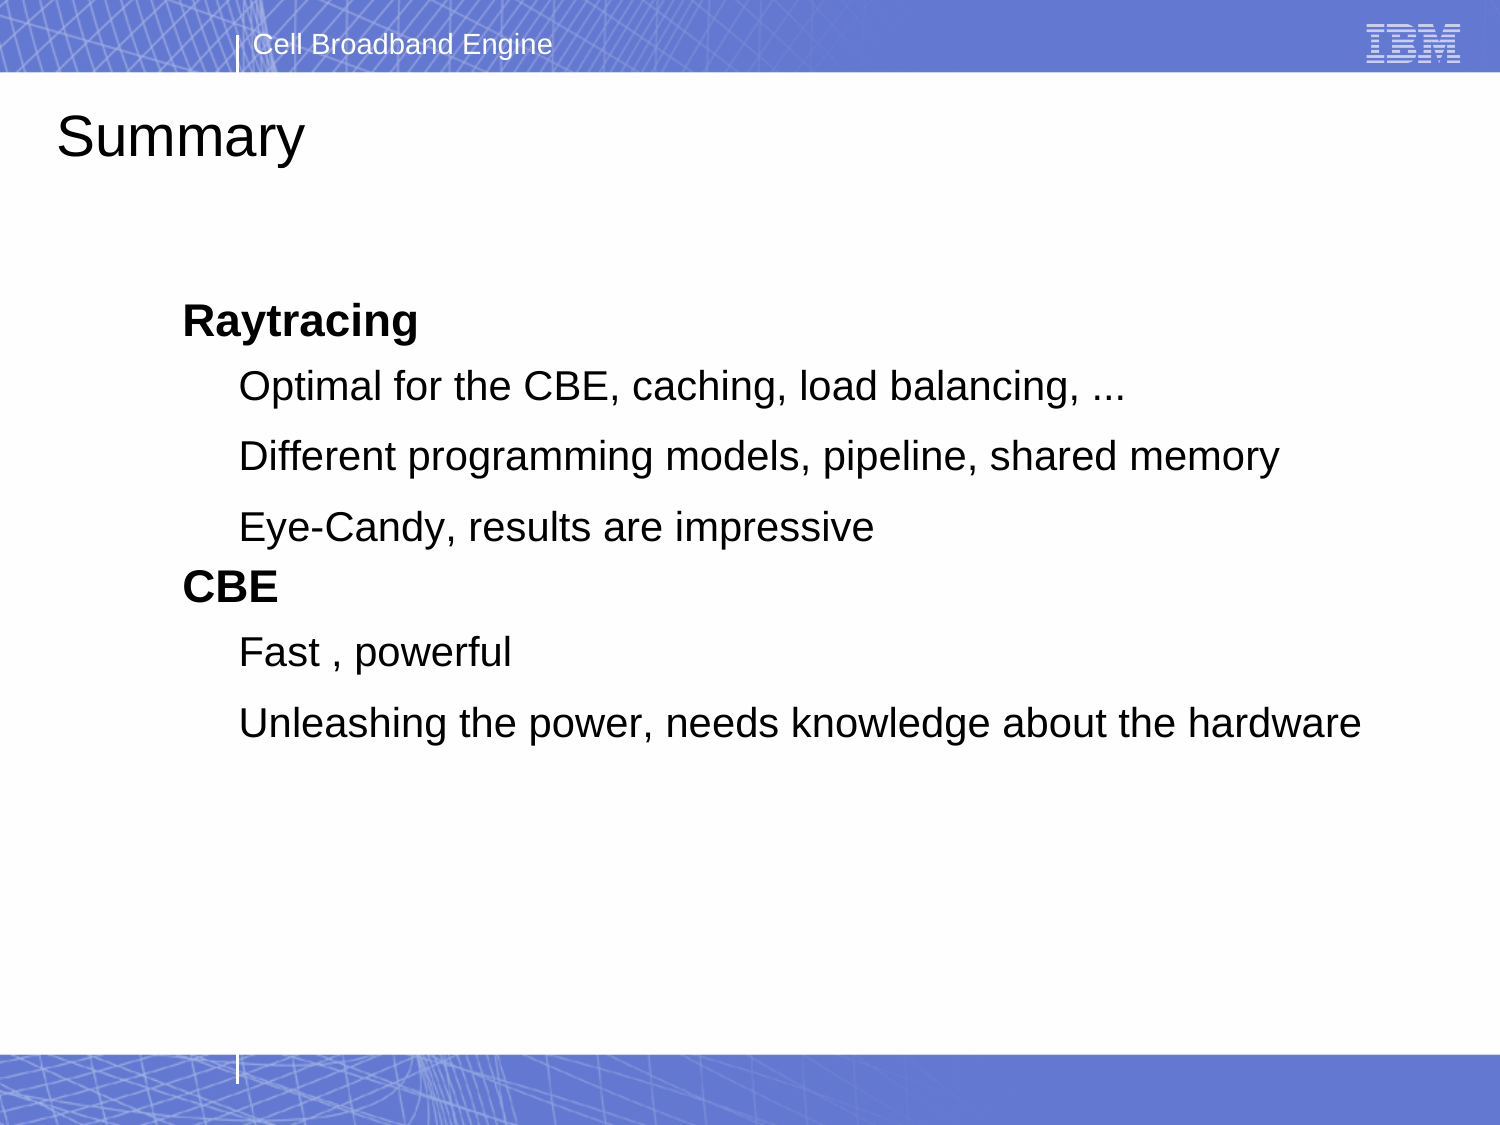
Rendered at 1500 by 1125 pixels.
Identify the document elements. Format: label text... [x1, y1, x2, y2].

title Summary [56, 97, 1410, 179]
list Raytracing Optimal for the CBE, caching, load balancing, ... Different programming models, pipeline, shared memory Eye-Candy, results are impressive CBE Fast , powerful Unleashing the power, needs knowledge about the hardware [182, 291, 1389, 932]
picture [1366, 24, 1462, 63]
